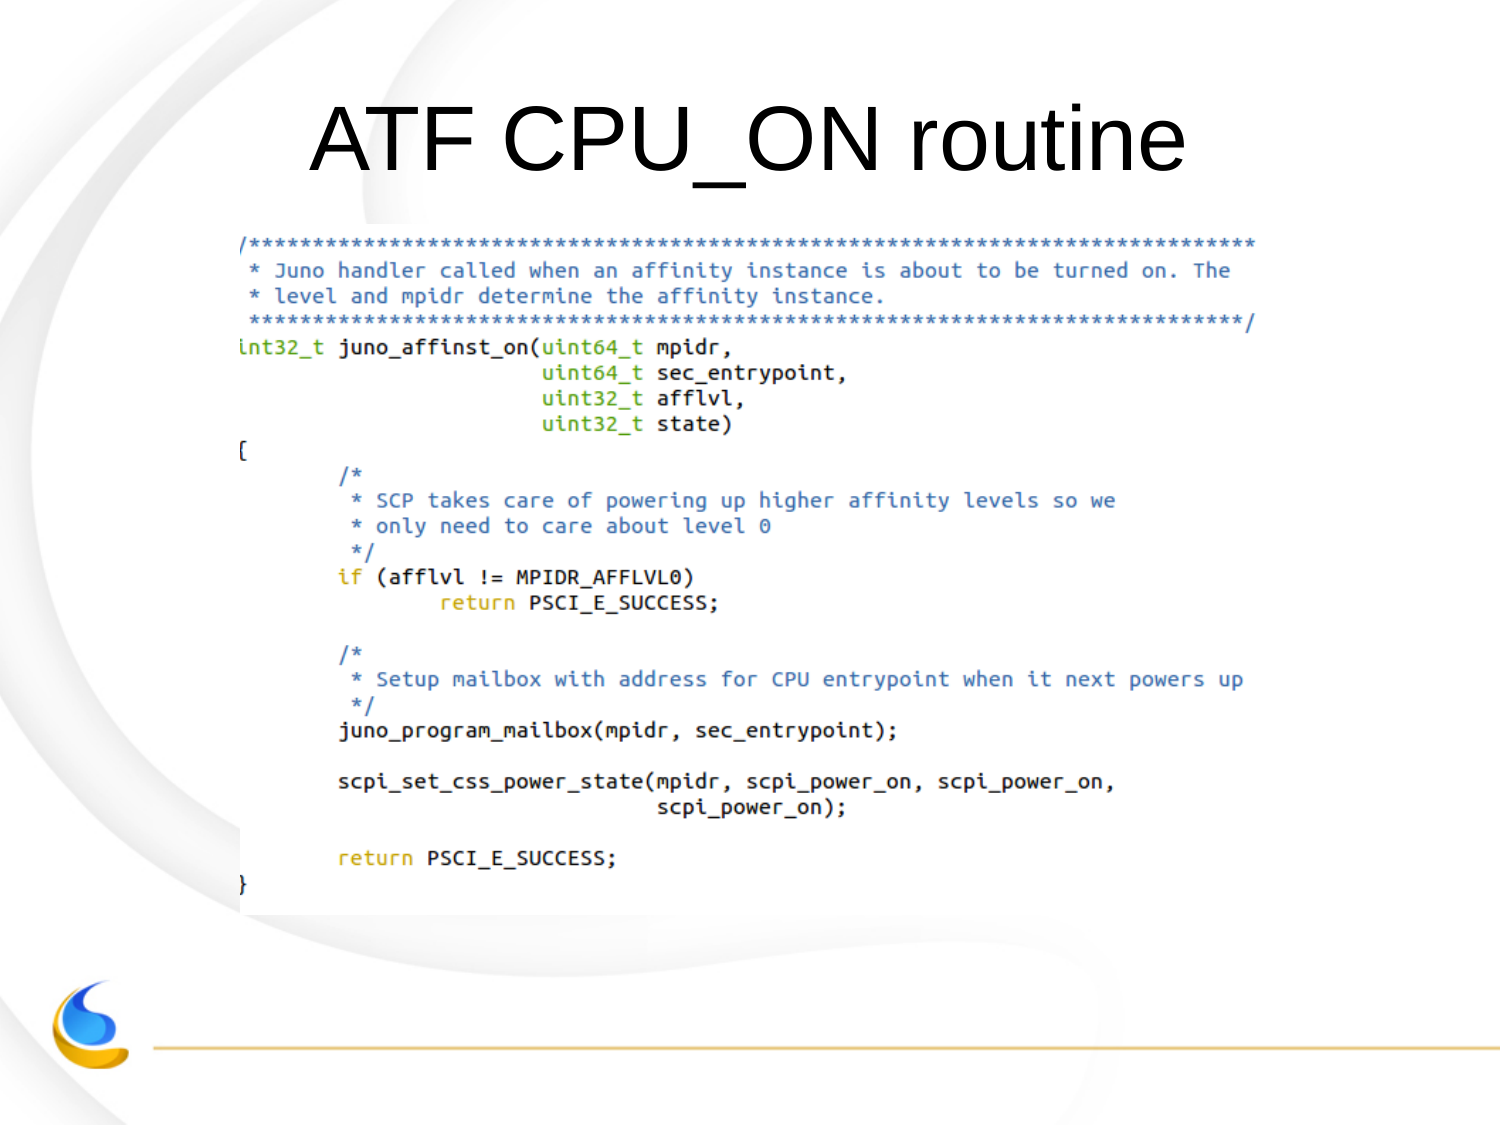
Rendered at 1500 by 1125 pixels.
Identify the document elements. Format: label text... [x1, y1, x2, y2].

picture [0, 0, 1500, 1125]
title ATF CPU_ON routine [75, 44, 1425, 233]
